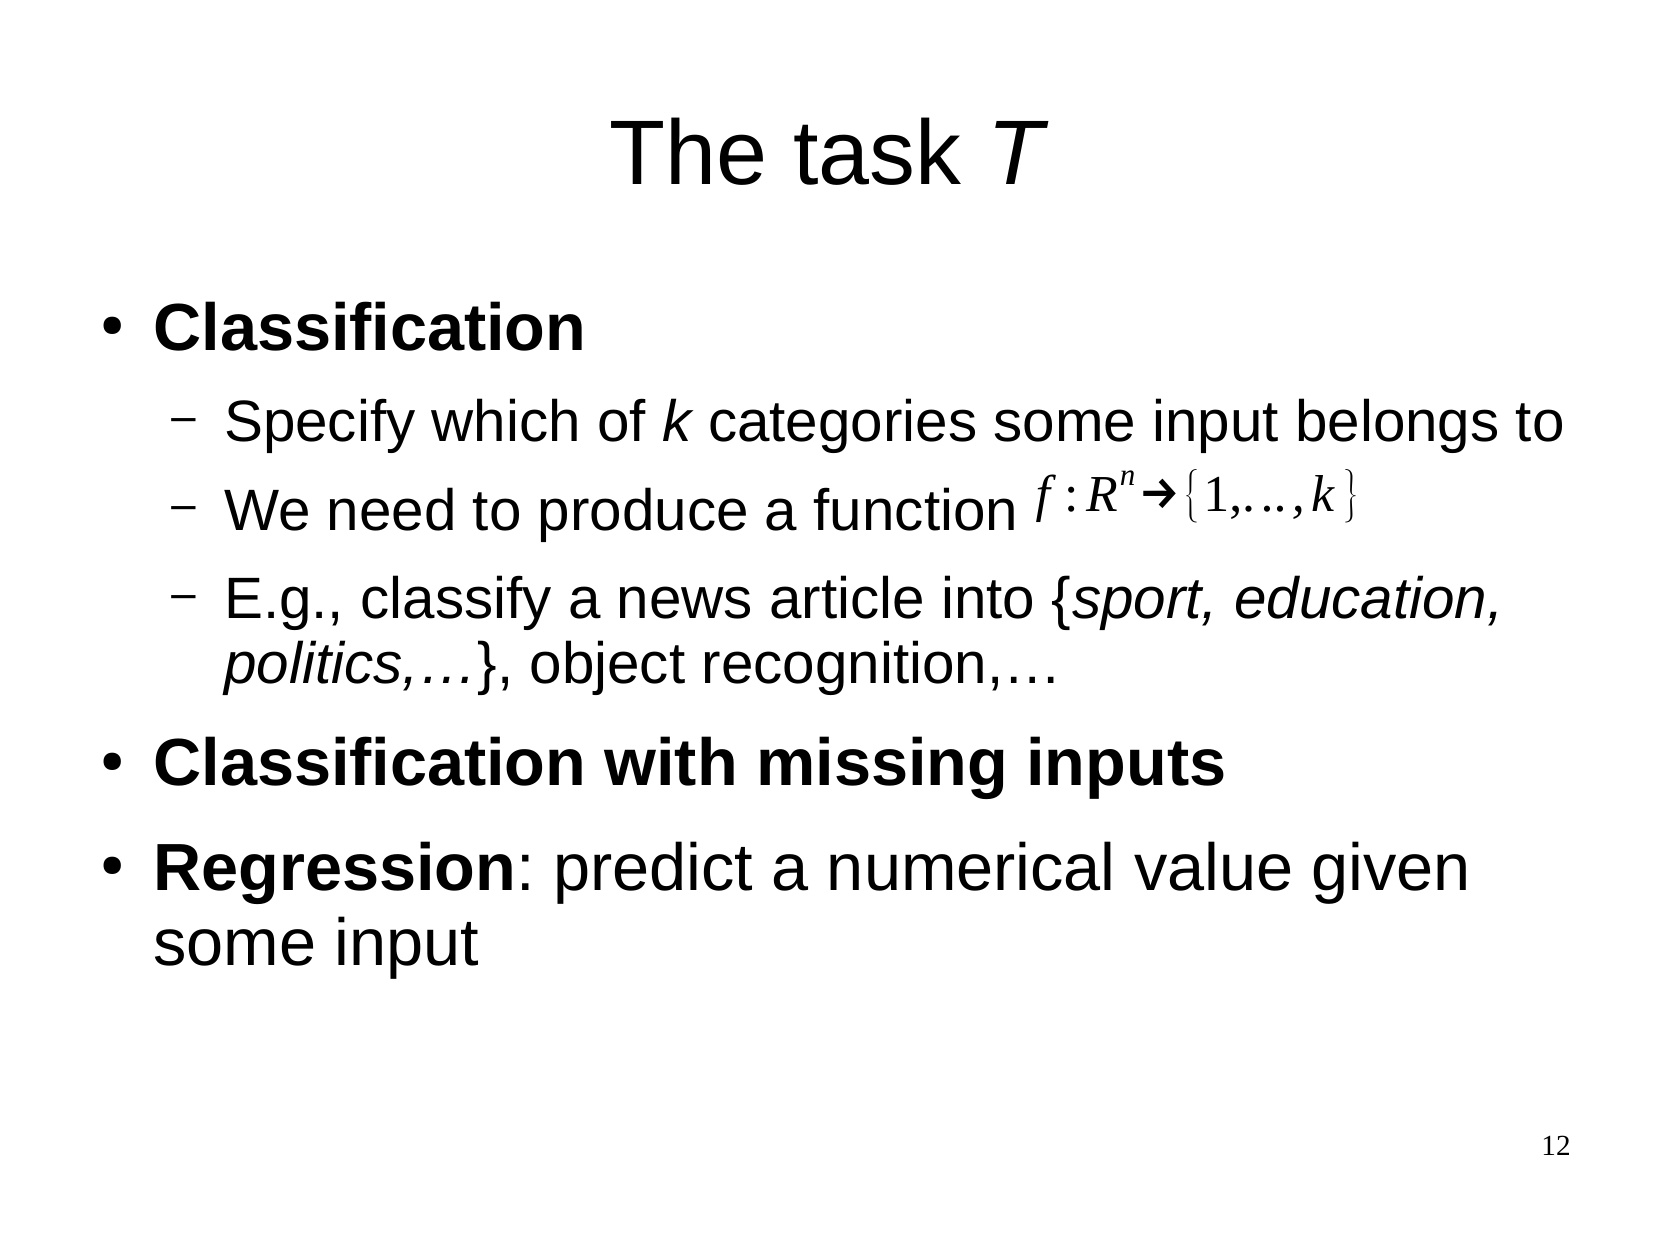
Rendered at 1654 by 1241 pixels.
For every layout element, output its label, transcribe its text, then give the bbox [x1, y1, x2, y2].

title The task T [82, 49, 1571, 257]
chart [1027, 458, 1369, 527]
list Classification Specify which of k categories some input belongs to We need to produce a function E.g., classify a news article into {sport, education, politics,…}, object recognition,… Classification with missing inputs Regression: predict a numerical value given some input [82, 290, 1571, 1010]
